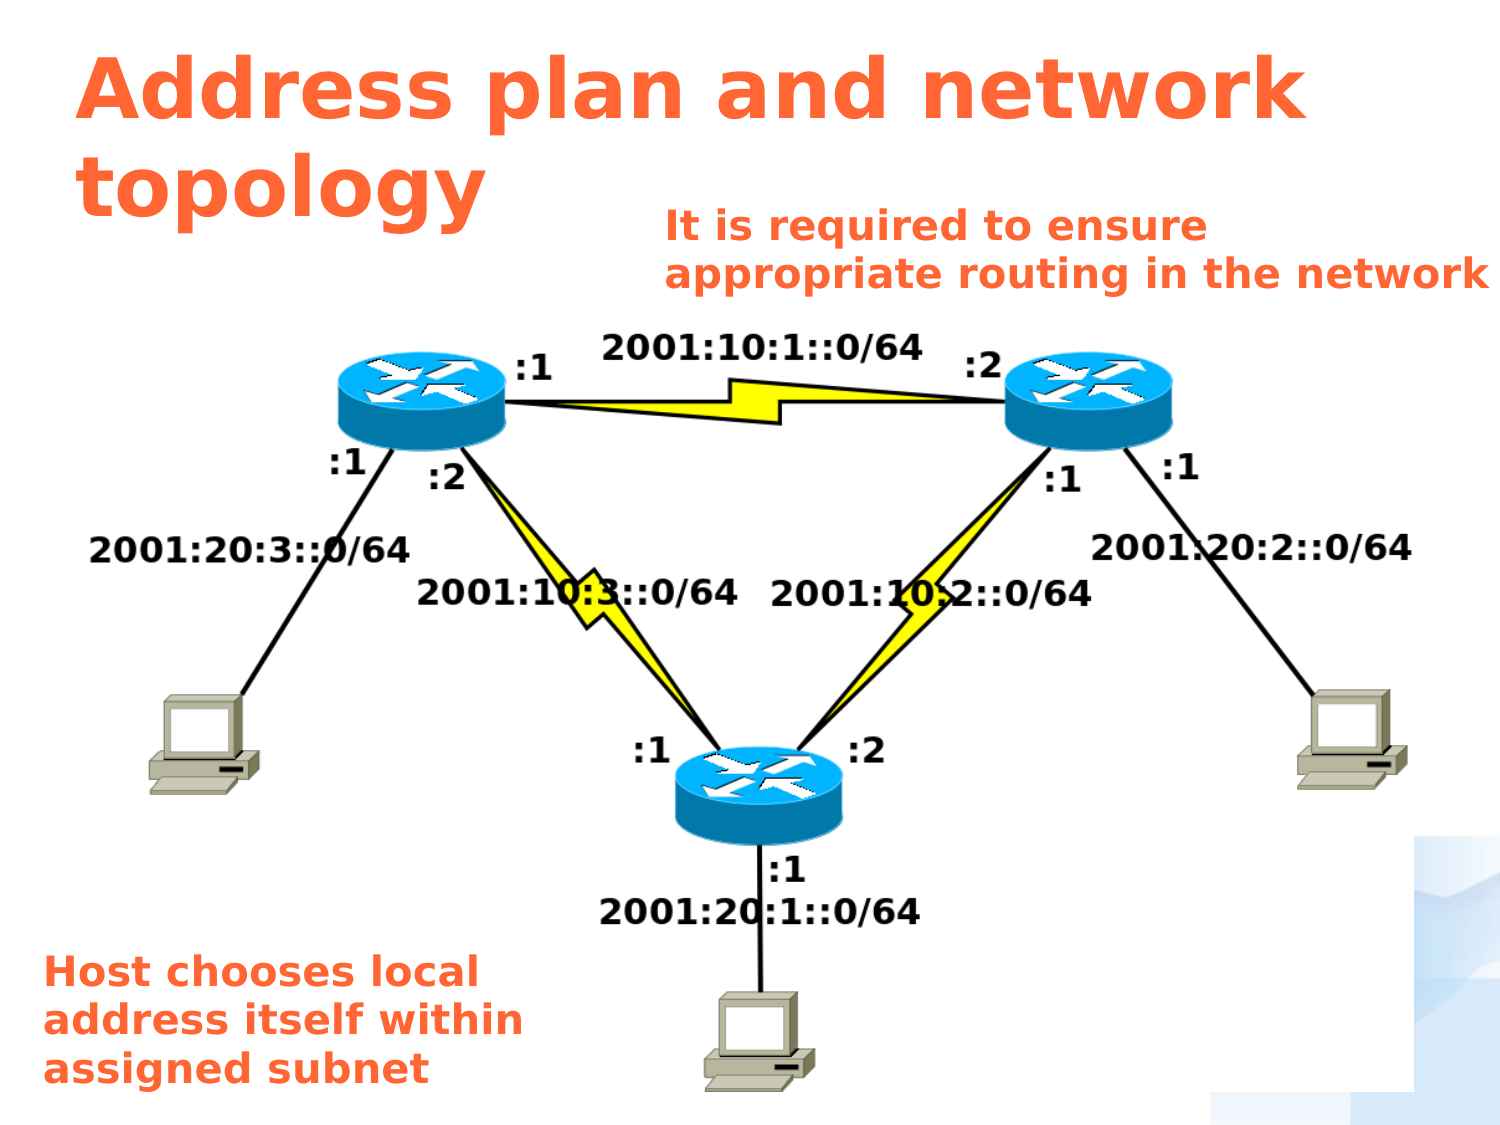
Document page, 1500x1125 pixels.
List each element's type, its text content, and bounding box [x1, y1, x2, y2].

text_box Host chooses local address itself within assigned subnet [28, 940, 696, 1101]
text_box It is required to ensure appropriate routing in the network [649, 194, 1500, 306]
picture [0, 0, 1500, 1125]
title Address plan and network topology [75, 21, 1426, 257]
